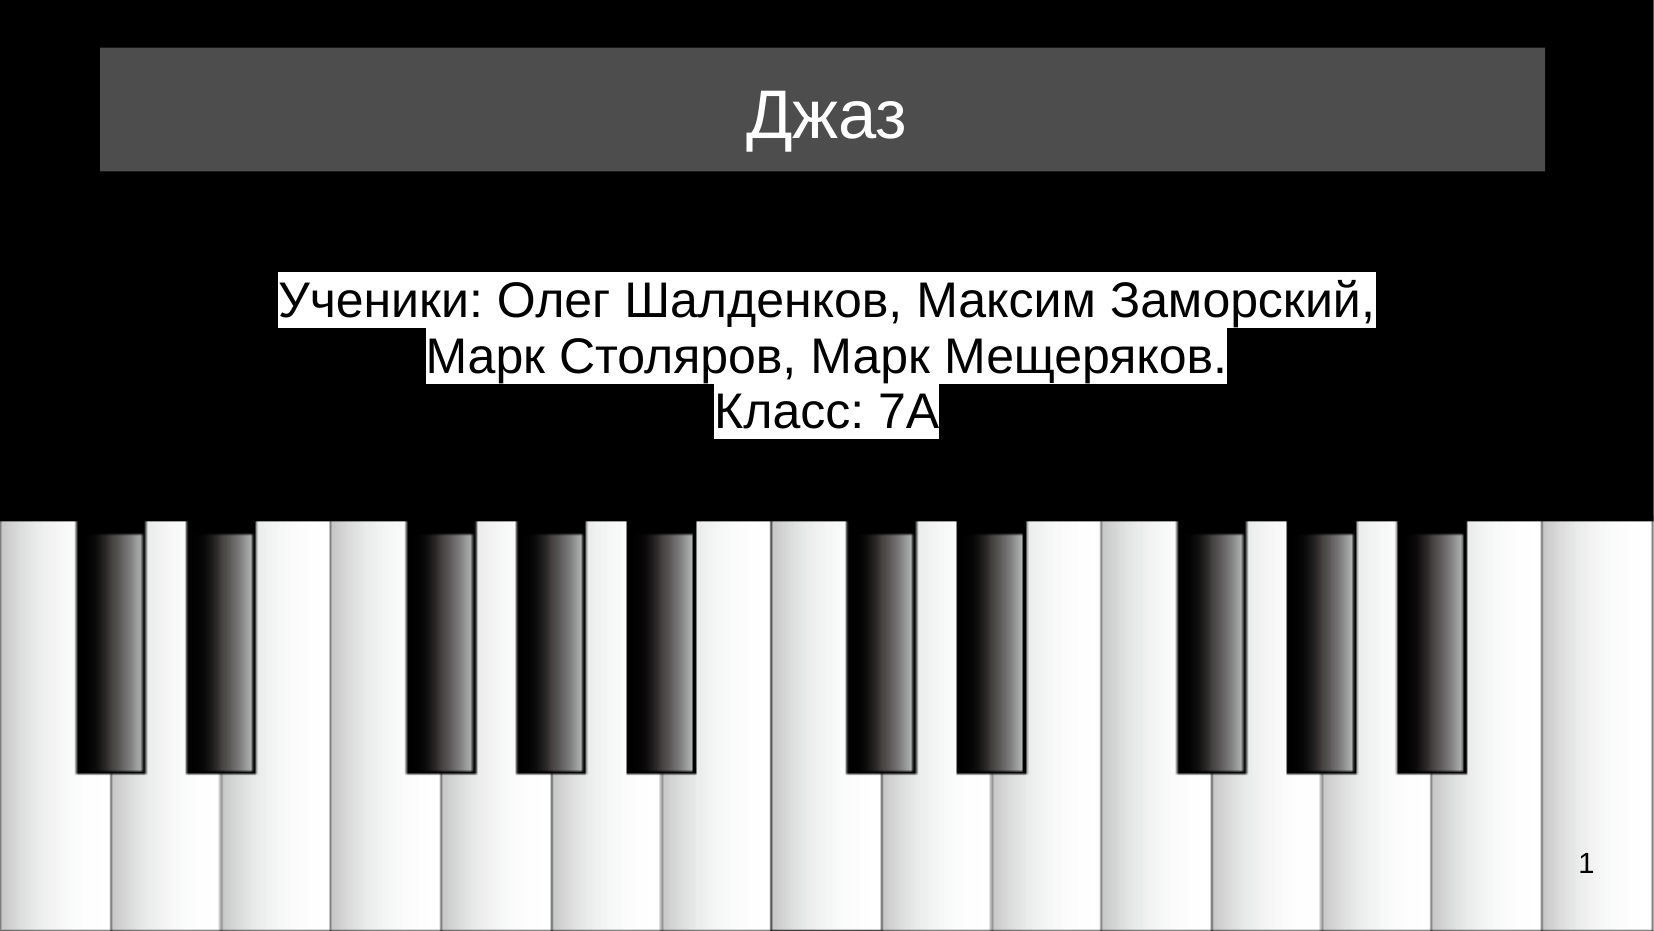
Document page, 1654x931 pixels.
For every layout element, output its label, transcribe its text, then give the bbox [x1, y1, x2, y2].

picture [0, 522, 1654, 931]
title Джаз [82, 37, 1571, 193]
subtitle Ученики: Олег Шалденков, Максим Заморский, Марк Столяров, Марк Мещеряков. Класс: 7А [82, 217, 1571, 494]
